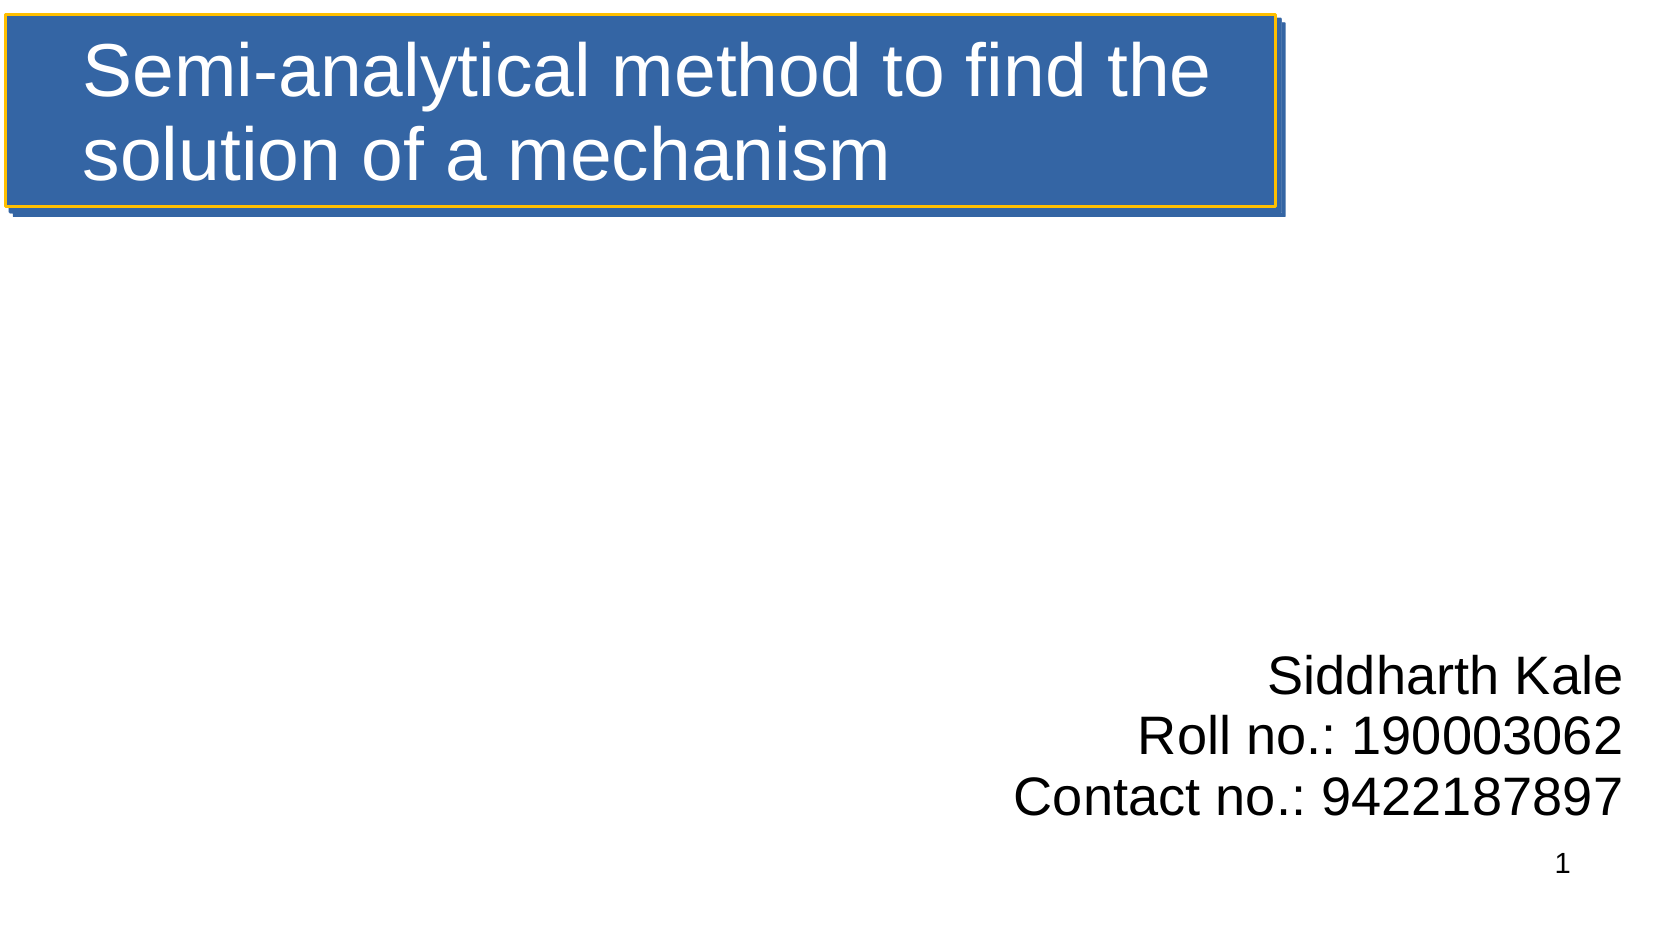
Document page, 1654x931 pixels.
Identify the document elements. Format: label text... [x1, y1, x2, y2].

title Semi-analytical method to find the solution of a mechanism [82, 28, 1235, 197]
subtitle Siddharth Kale Roll no.: 190003062 Contact no.: 9422187897 [29, 236, 1625, 827]
